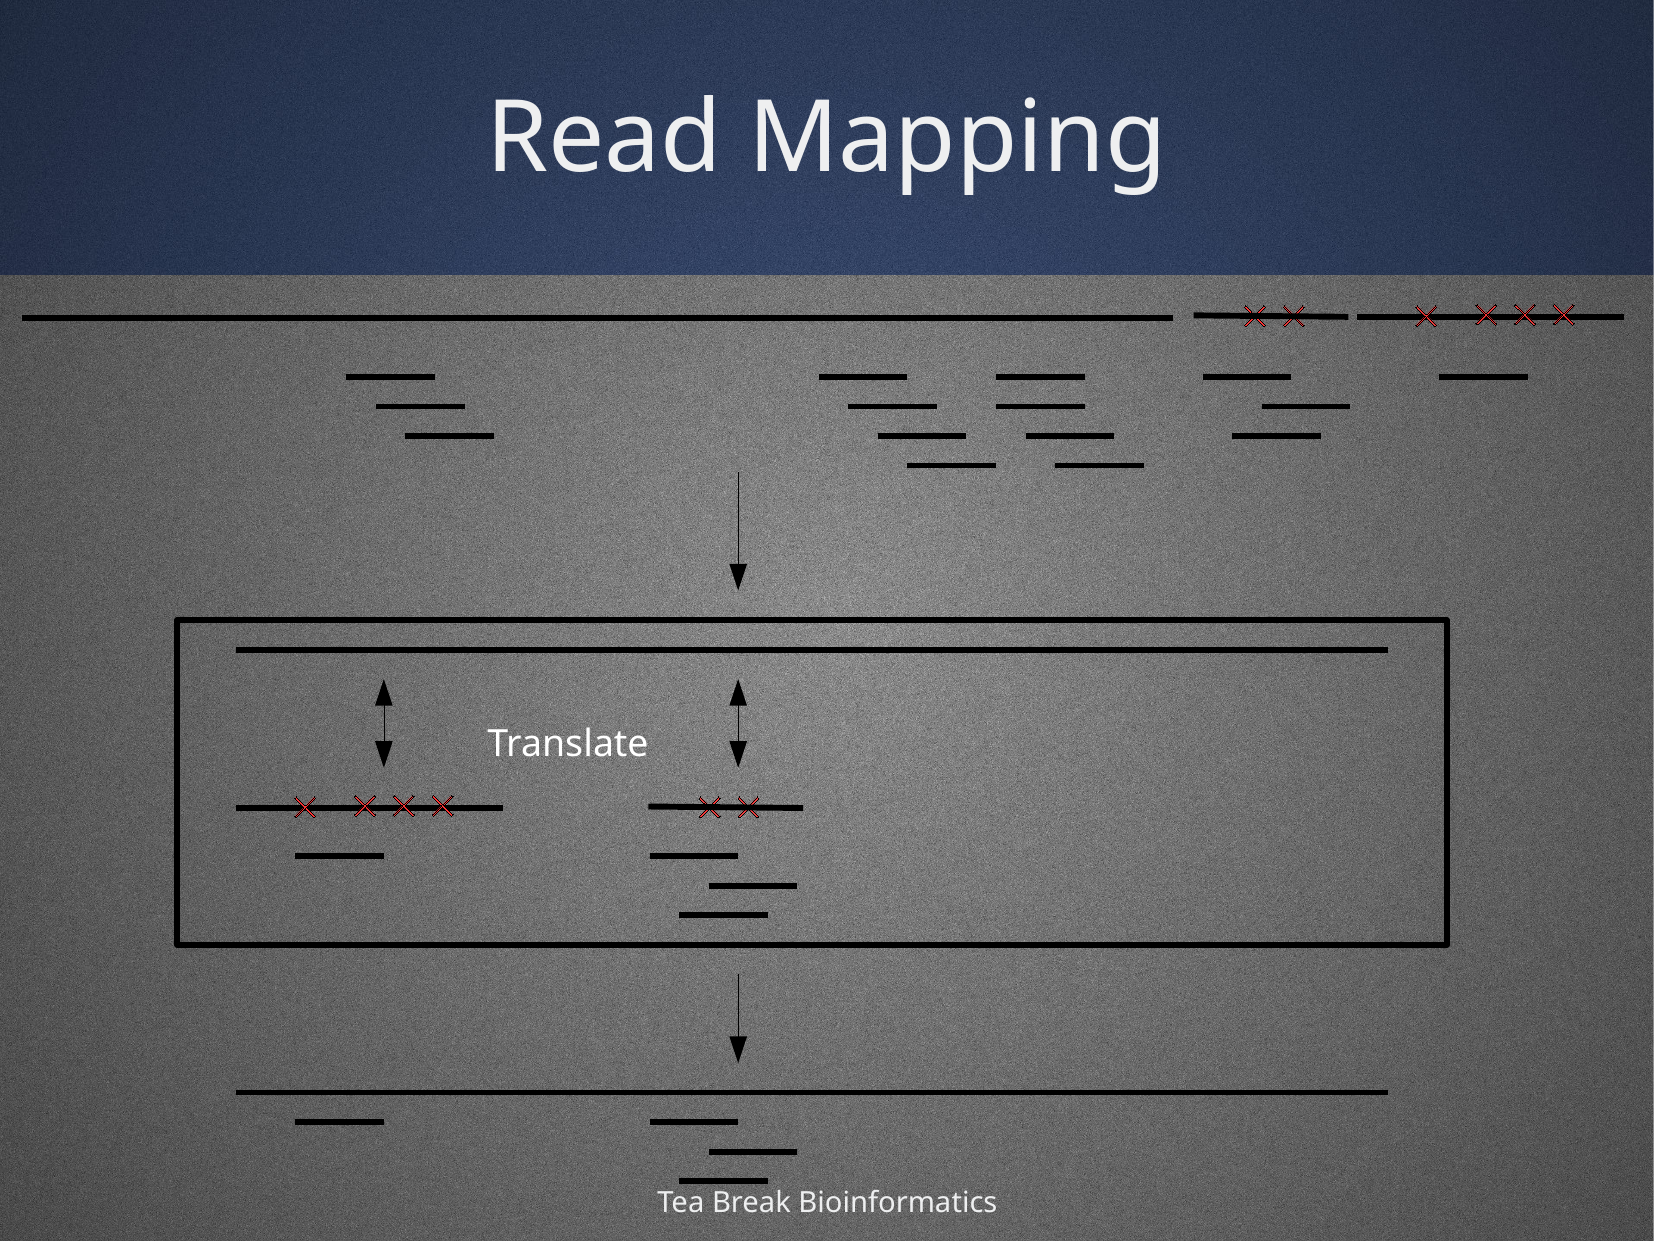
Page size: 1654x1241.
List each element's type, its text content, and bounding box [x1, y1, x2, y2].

text_box [711, 796, 721, 804]
text_box [1244, 319, 1254, 327]
text_box [393, 795, 415, 817]
text_box [750, 811, 759, 818]
text_box [750, 796, 759, 804]
title Read Mapping [88, 29, 1565, 237]
text_box [1296, 320, 1305, 327]
text_box [699, 811, 708, 818]
text_box [1553, 304, 1575, 326]
text_box Translate [472, 708, 739, 768]
text_box [294, 796, 316, 818]
text_box [738, 811, 747, 818]
text_box [1415, 305, 1437, 327]
text_box [1283, 320, 1292, 327]
text_box [1514, 304, 1536, 326]
text_box [1283, 305, 1292, 313]
text_box [711, 811, 721, 818]
text_box [354, 795, 376, 817]
text_box [738, 796, 747, 804]
text_box [1256, 319, 1266, 327]
text_box [432, 795, 454, 817]
text_box [1295, 305, 1305, 313]
text_box [699, 796, 708, 804]
text_box [1257, 305, 1266, 313]
text_box [1244, 305, 1252, 312]
text_box [1475, 304, 1497, 326]
picture [0, 0, 1654, 1241]
